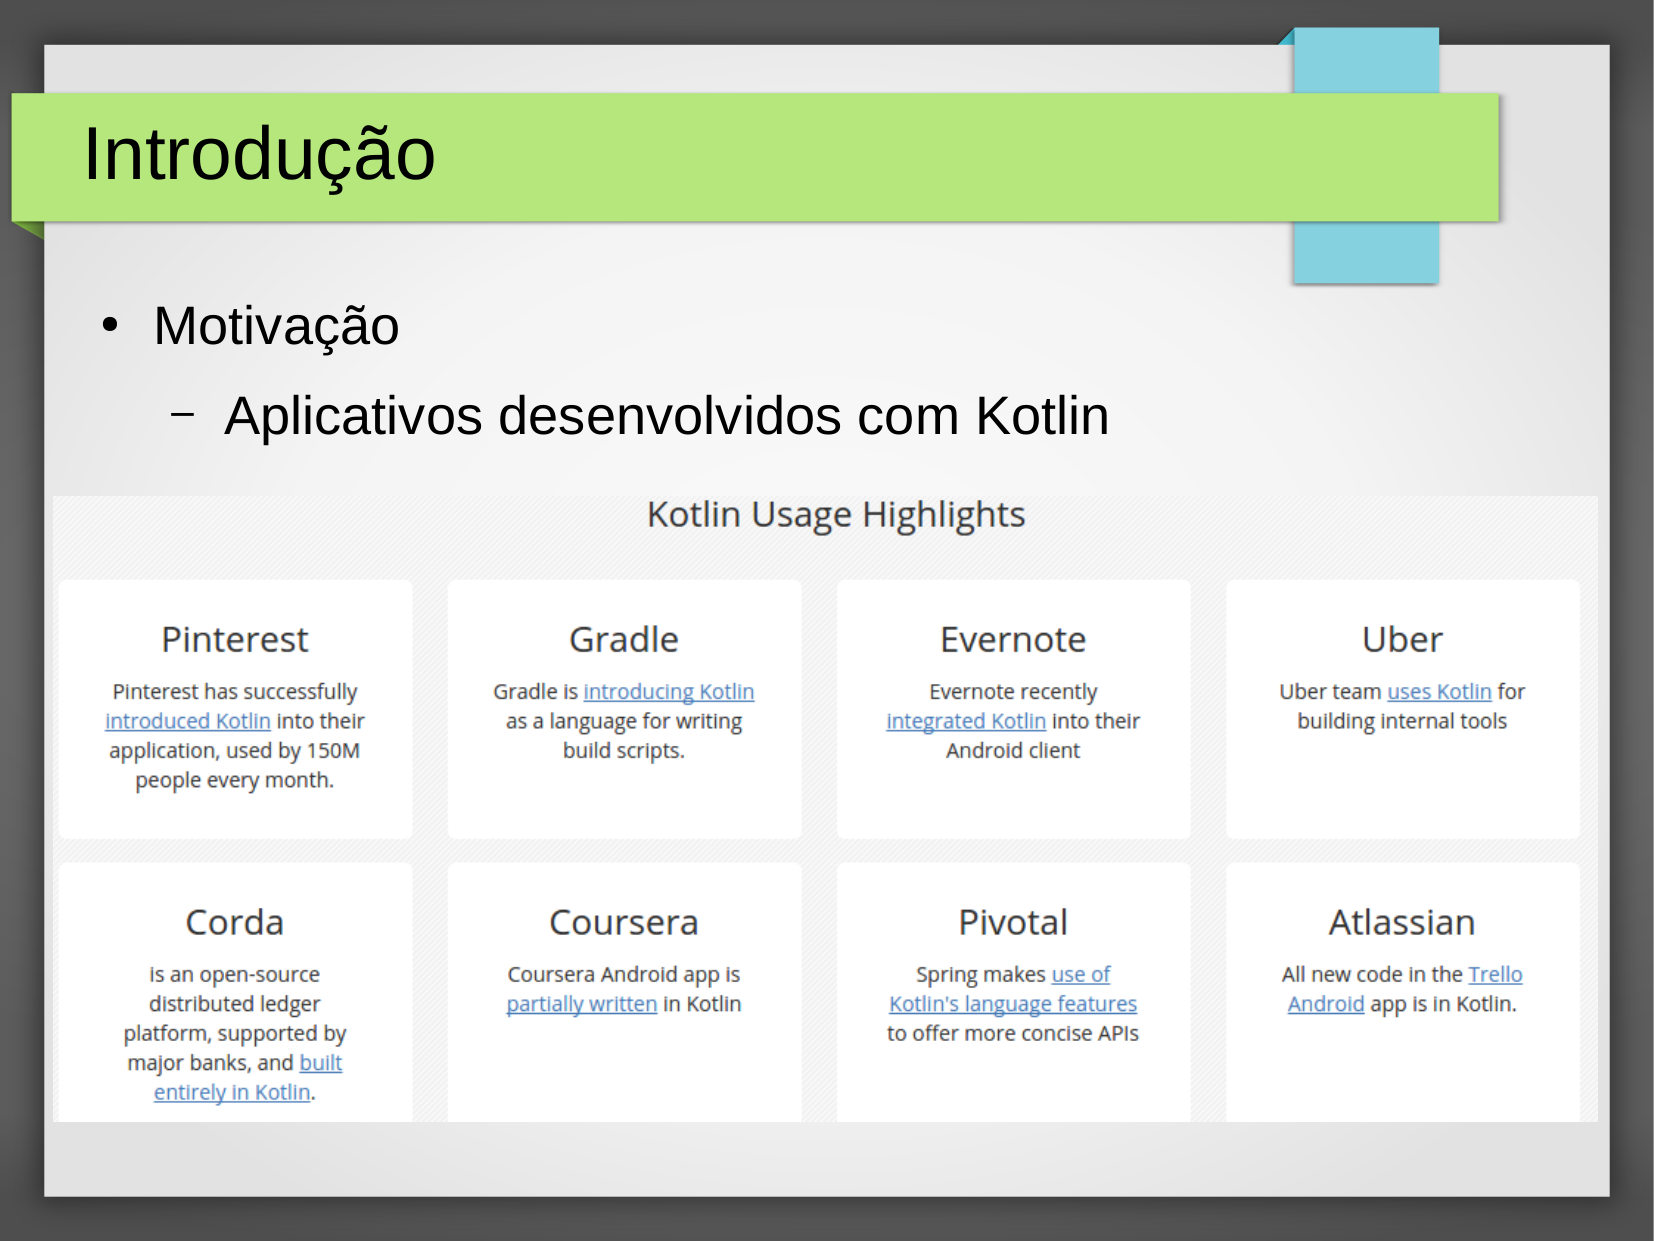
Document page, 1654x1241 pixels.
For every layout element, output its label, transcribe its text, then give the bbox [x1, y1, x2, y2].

title Introdução [82, 94, 1264, 213]
picture [0, 0, 1654, 1241]
list Motivação Aplicativos desenvolvidos com Kotlin [82, 295, 1571, 496]
